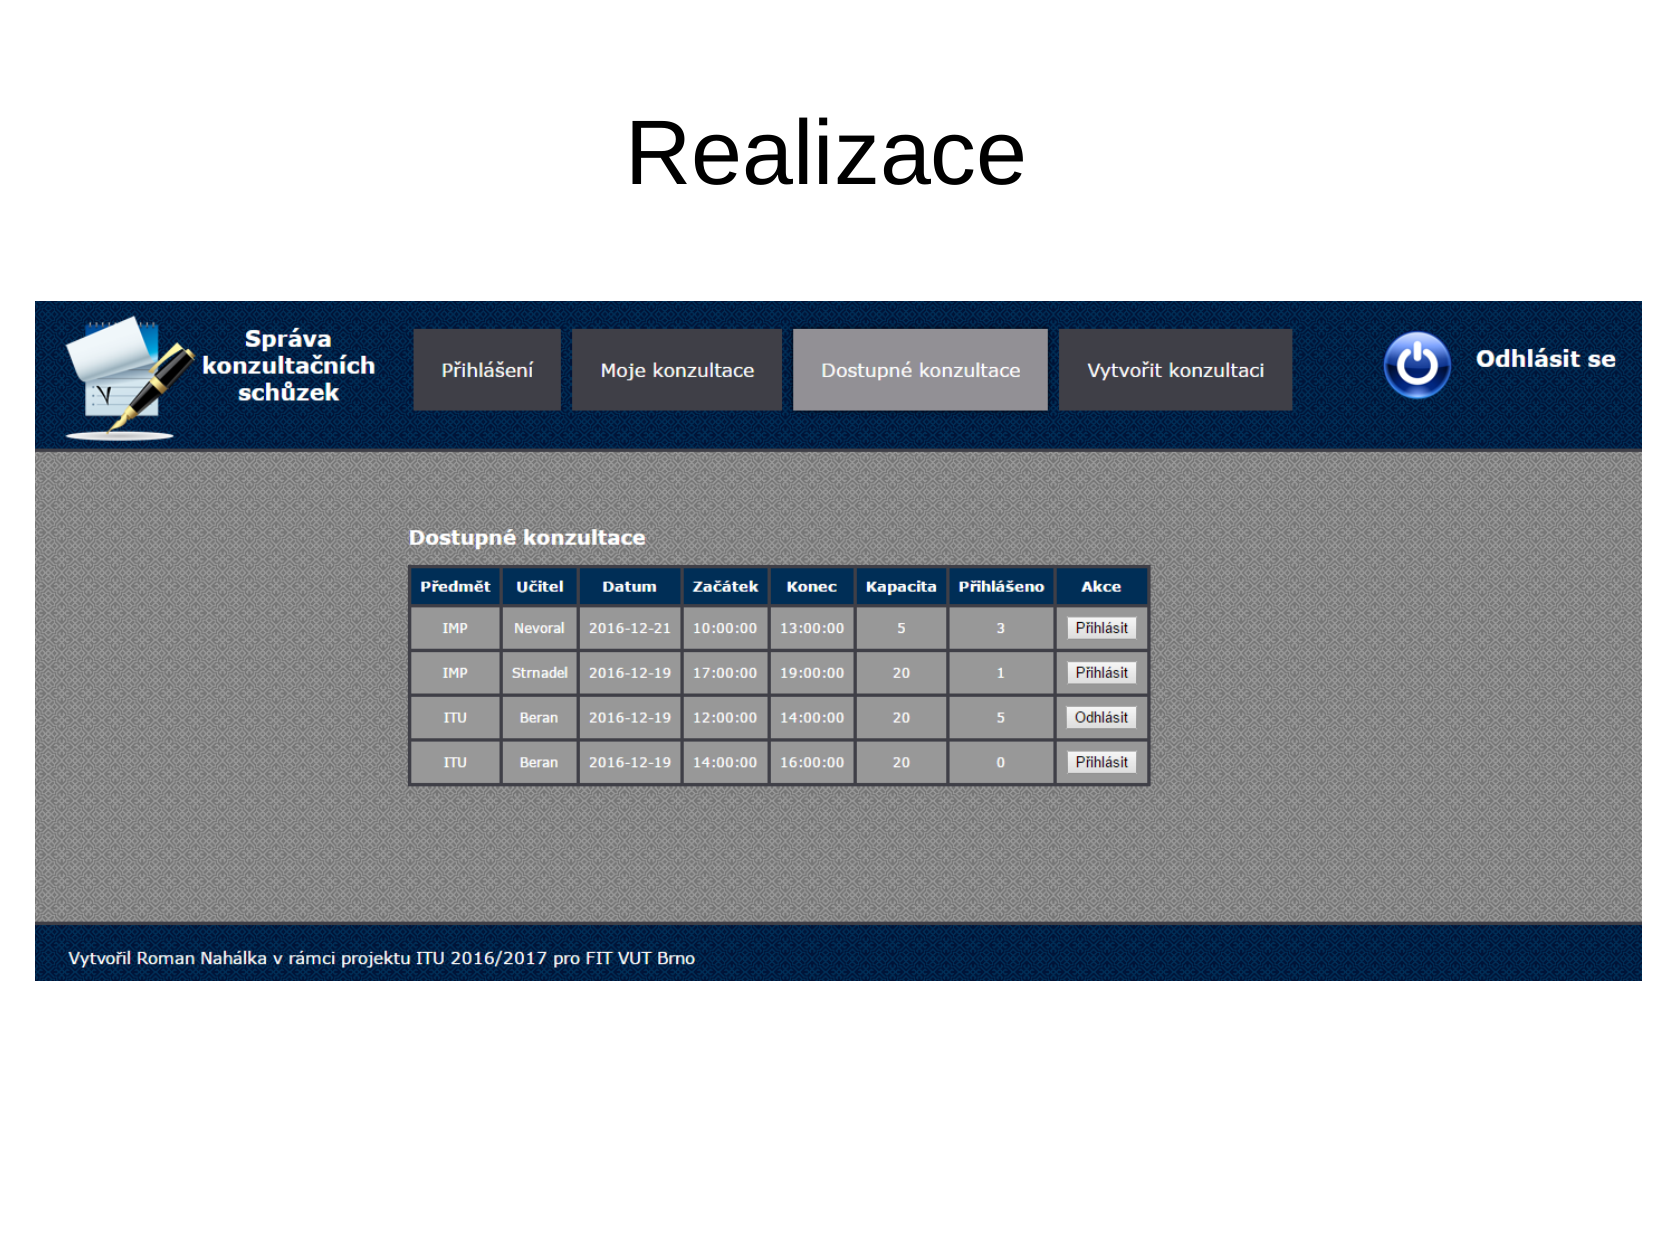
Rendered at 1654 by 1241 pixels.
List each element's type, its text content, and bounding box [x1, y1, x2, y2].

title Realizace [82, 49, 1571, 257]
picture [35, 301, 1642, 981]
